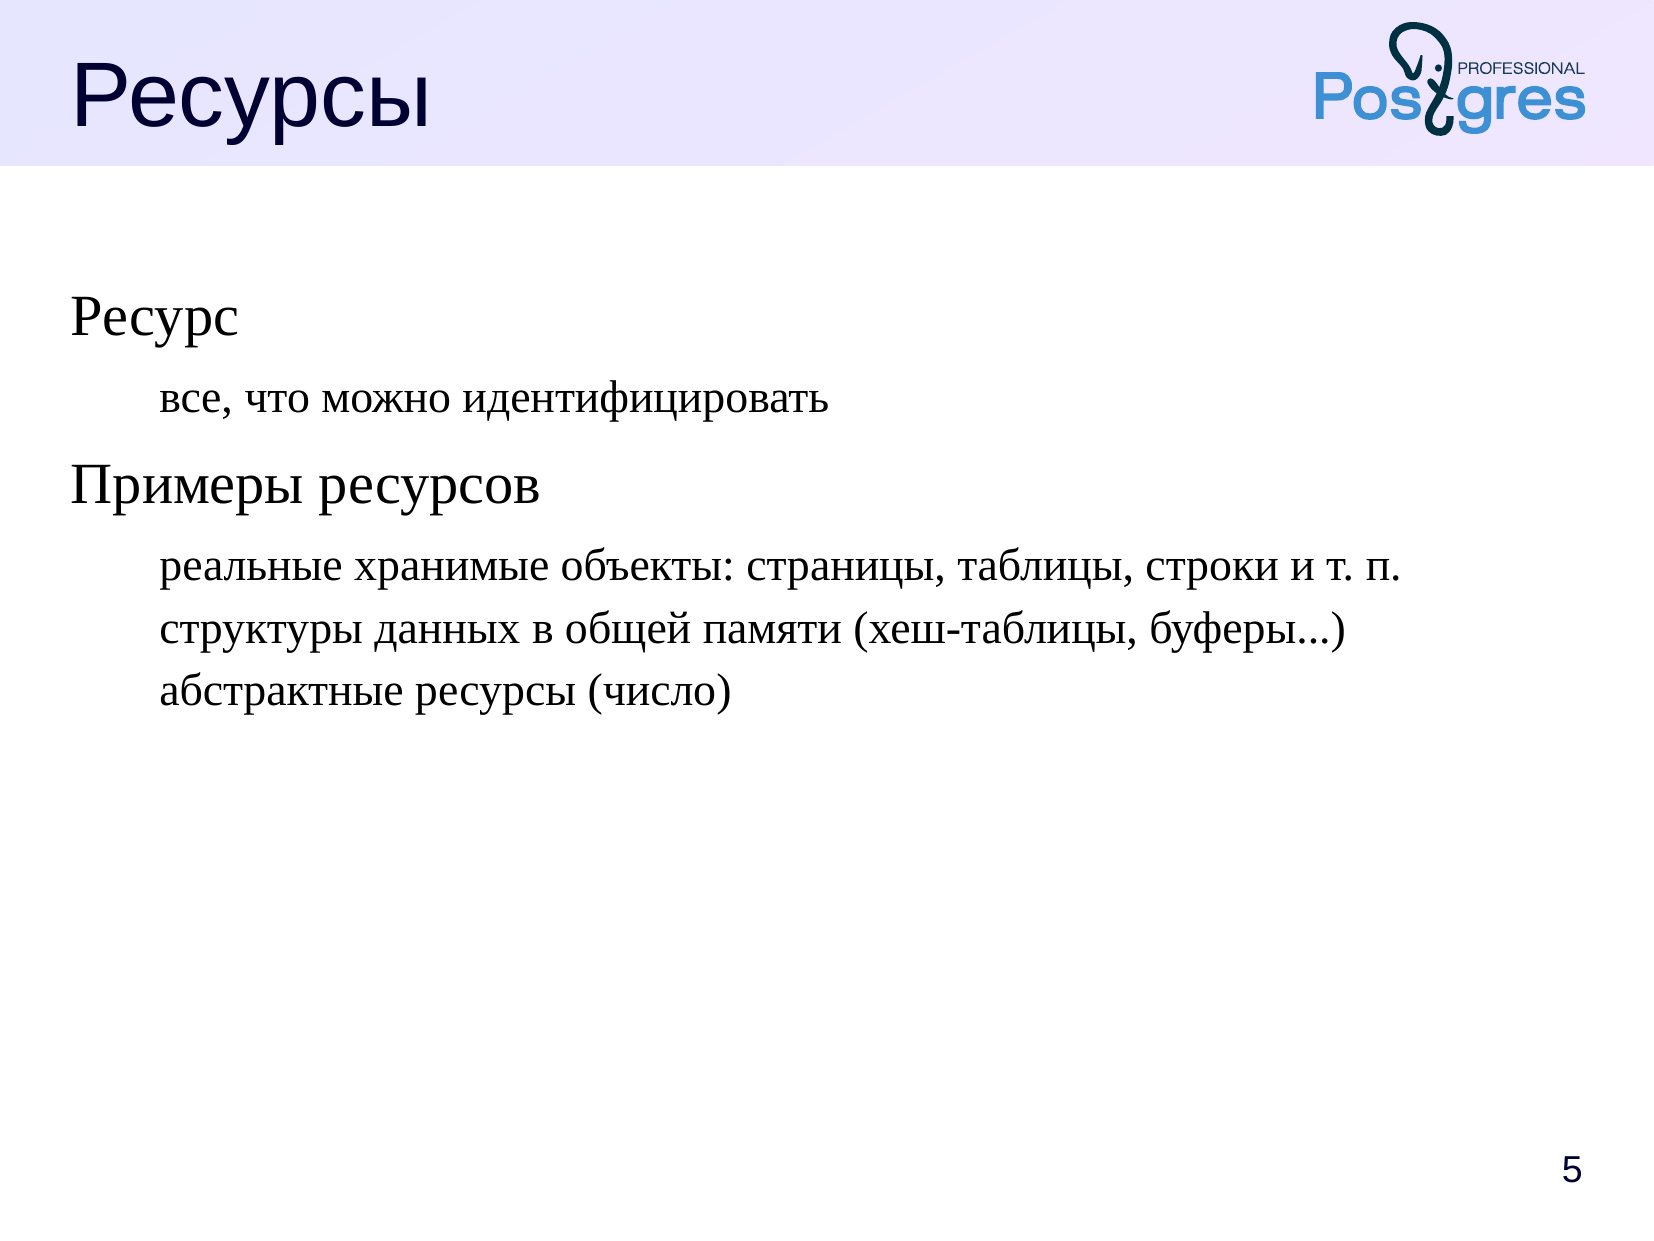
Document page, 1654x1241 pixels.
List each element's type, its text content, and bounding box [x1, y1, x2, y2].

list Ресурс все, что можно идентифицировать Примеры ресурсов реальные хранимые объекты: страницы, таблицы, строки и т. п. структуры данных в общей памяти (хеш-таблицы, буферы...) абстрактные ресурсы (число) [70, 283, 1583, 1141]
title Ресурсы [70, 43, 1241, 147]
